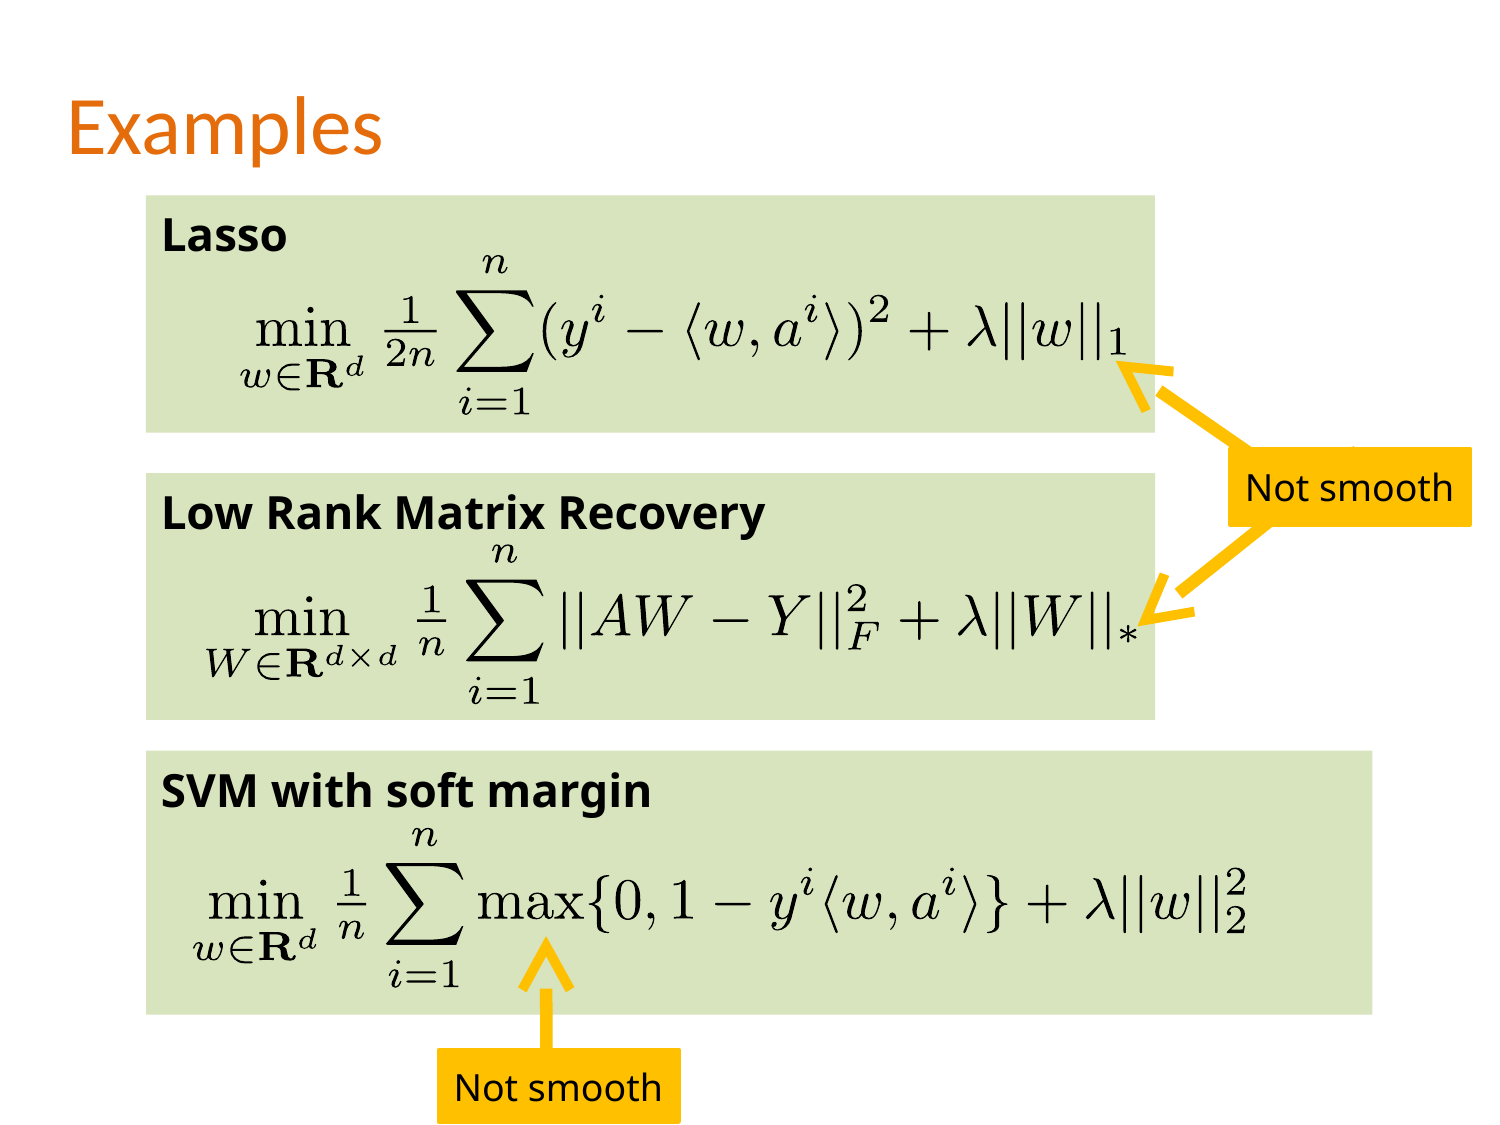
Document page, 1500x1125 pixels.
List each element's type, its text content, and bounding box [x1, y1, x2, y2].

text_box [202, 544, 1141, 705]
text_box Low Rank Matrix Recovery [146, 473, 1156, 720]
text_box [238, 254, 1130, 415]
text_box [191, 827, 1248, 988]
text_box Examples [51, 27, 1432, 215]
text_box Not smooth [1230, 448, 1471, 525]
text_box Lasso [145, 195, 1155, 433]
text_box Not smooth [438, 1050, 679, 1122]
text_box SVM with soft margin [146, 750, 1373, 1015]
